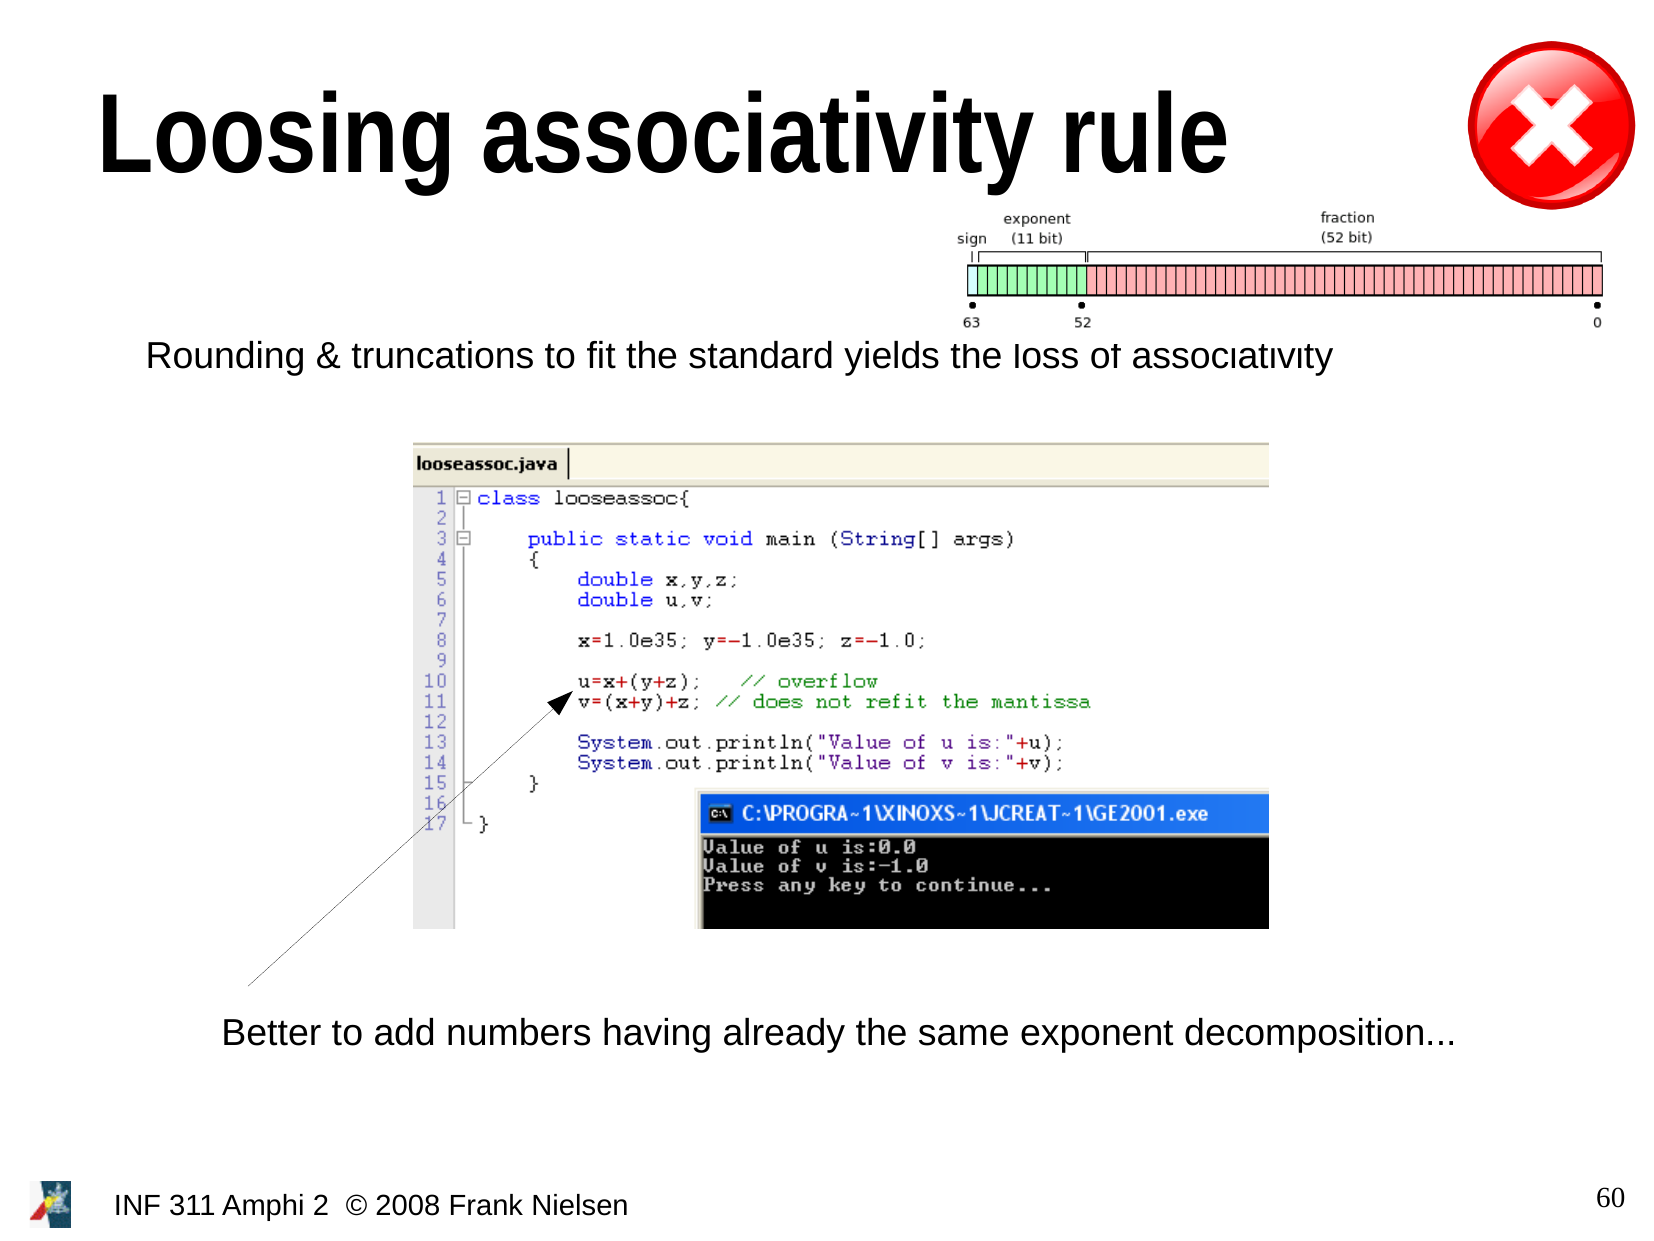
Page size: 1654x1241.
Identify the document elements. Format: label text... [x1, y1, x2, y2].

text_box Loosing associativity rule [59, 59, 1462, 204]
picture [944, 35, 1642, 344]
text_box Better to add numbers having already the same exponent decomposition... [206, 1003, 1472, 1061]
picture [413, 442, 1269, 929]
text_box Rounding & truncations to fit the standard yields the loss of associativity [130, 326, 1359, 384]
picture [29, 1181, 71, 1228]
